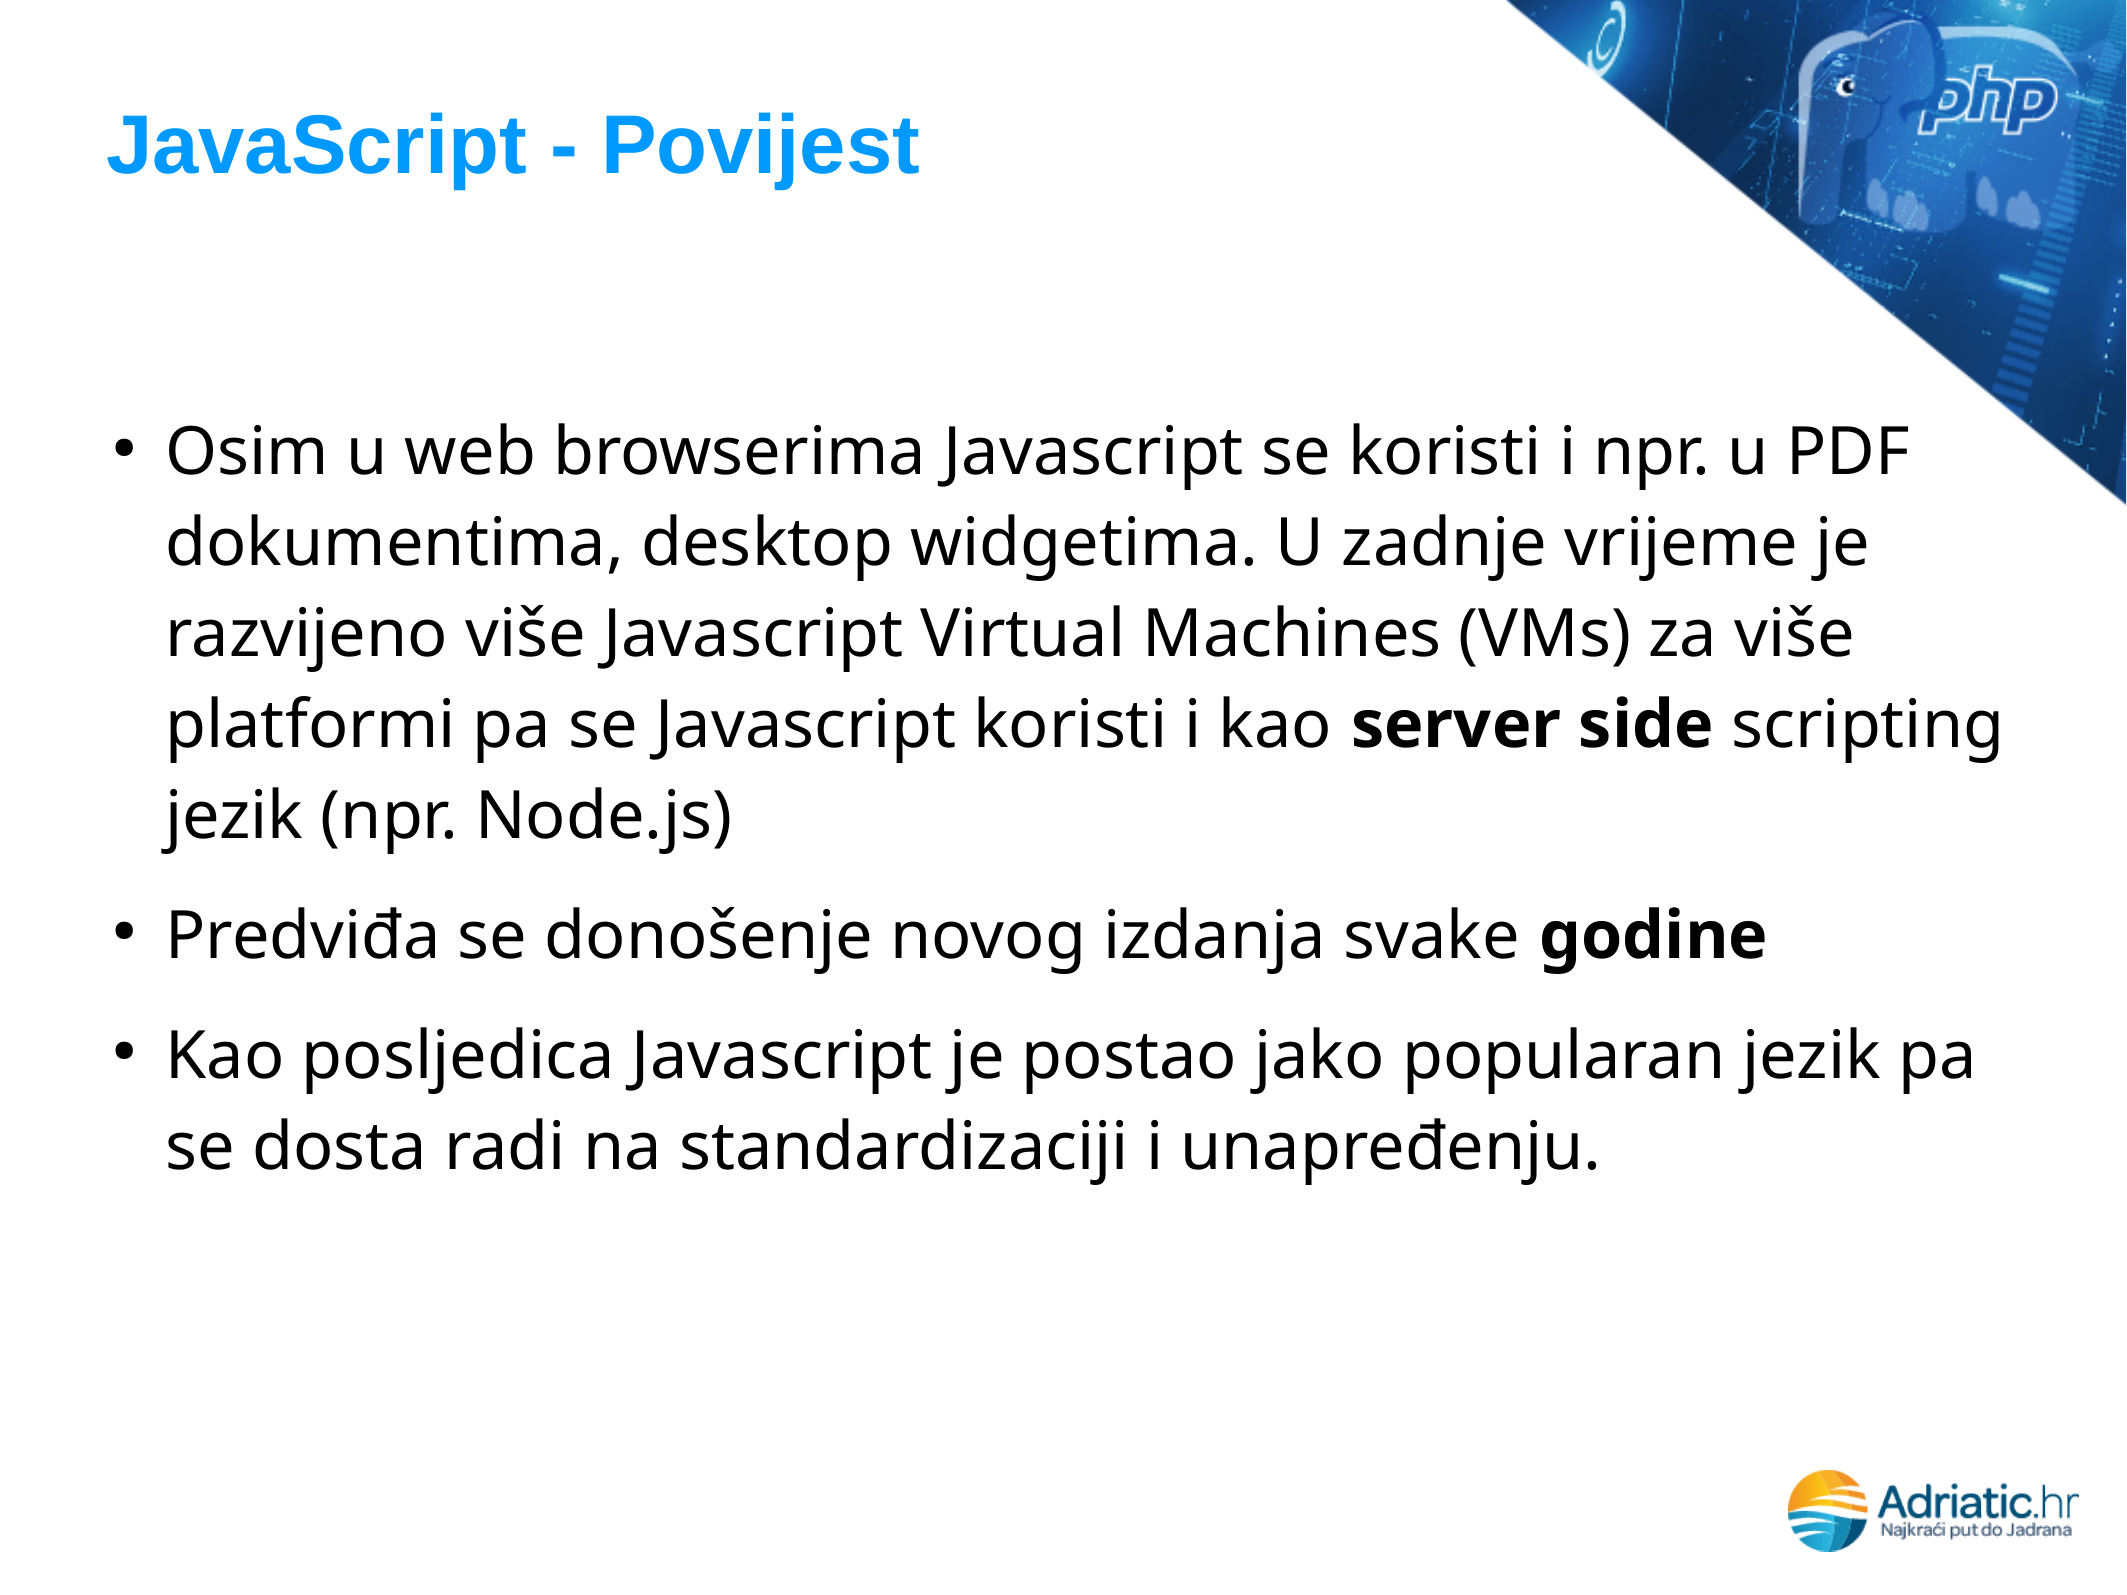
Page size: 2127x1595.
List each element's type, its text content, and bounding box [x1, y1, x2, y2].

picture [1505, 0, 2127, 625]
title JavaScript - Povijest [106, 70, 1630, 219]
list Osim u web browserima Javascript se koristi i npr. u PDF dokumentima, desktop widgetima. U zadnje vrijeme je razvijeno više Javascript Virtual Machines (VMs) za više platformi pa se Javascript koristi i kao server side scripting jezik (npr. Node.js) Predviđa se donošenje novog izdanja svake godine Kao posljedica Javascript je postao jako popularan jezik pa se dosta radi na standardizaciji i unapređenju. [94, 283, 2008, 1441]
picture [1788, 1470, 2079, 1552]
